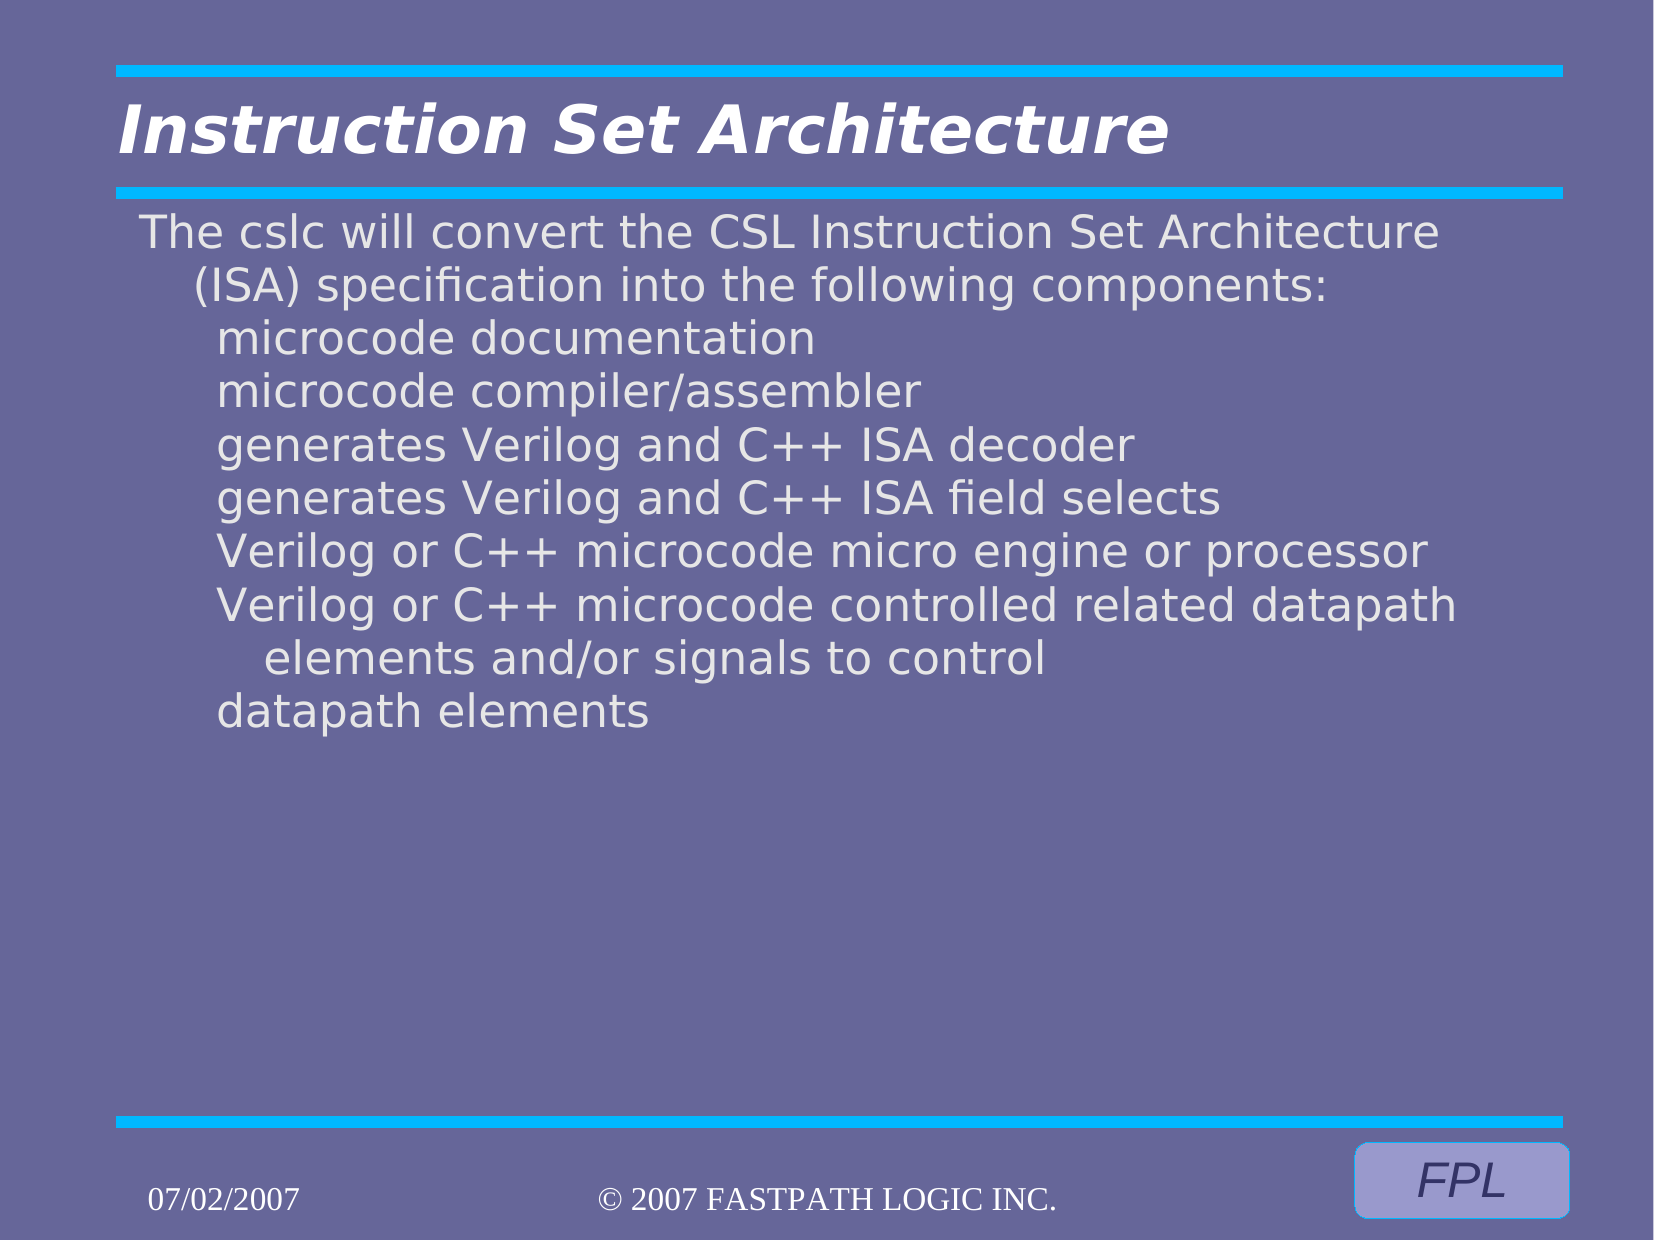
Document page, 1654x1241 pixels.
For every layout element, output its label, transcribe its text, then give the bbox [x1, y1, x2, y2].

list The cslc will convert the CSL Instruction Set Architecture (ISA) specification into the following components: microcode documentation microcode compiler/assembler generates Verilog and C++ ISA decoder generates Verilog and C++ ISA field selects Verilog or C++ microcode micro engine or processor Verilog or C++ microcode controlled related datapath elements and/or signals to control datapath elements [121, 205, 1561, 1118]
title Instruction Set Architecture [118, 41, 1531, 219]
